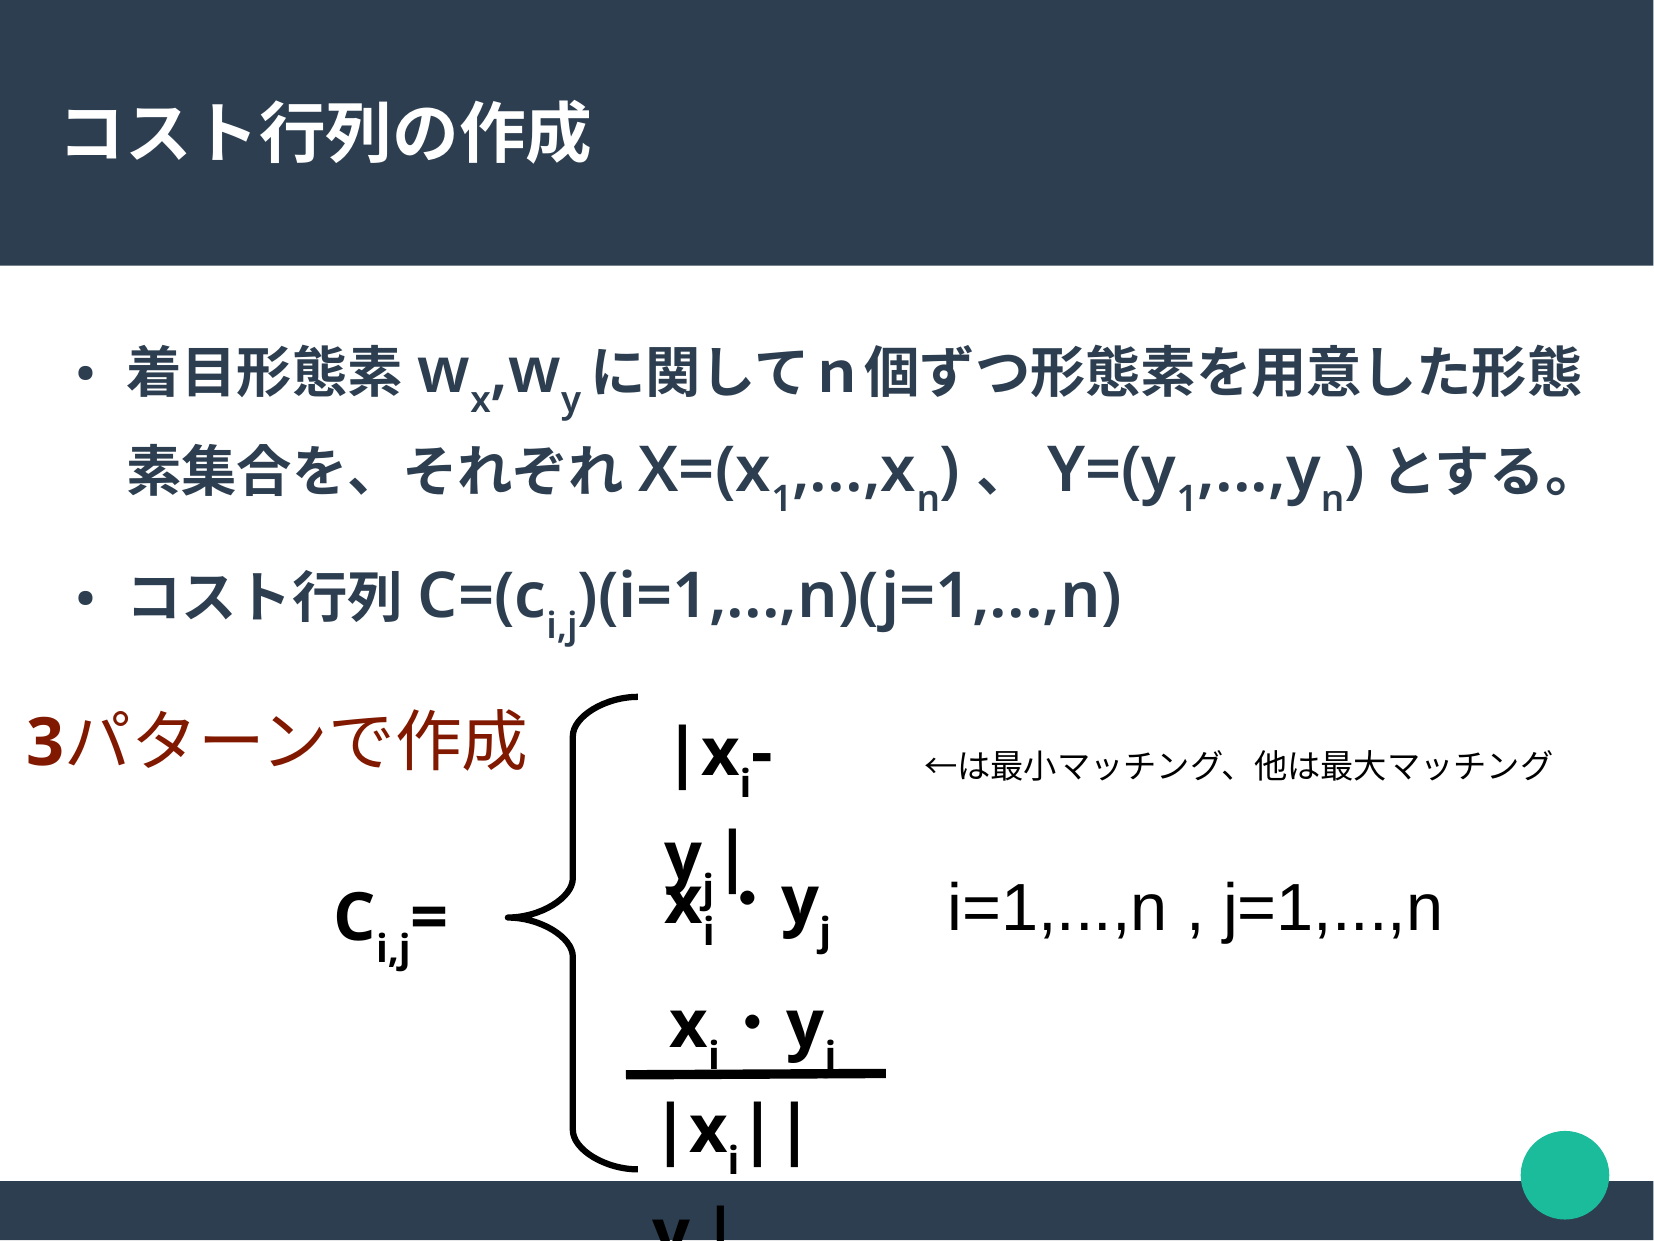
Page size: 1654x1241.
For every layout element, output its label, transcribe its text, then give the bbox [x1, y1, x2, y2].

text_box xi・yj [649, 838, 863, 952]
text_box i=1,...,n , j=1,...,n [897, 862, 1501, 957]
text_box ←は最小マッチング、他は最大マッチング [874, 732, 1571, 814]
title コスト行列の作成 [59, 49, 1595, 207]
text_box xi・yj [654, 962, 868, 1069]
text_box |xi-yj| [649, 696, 875, 810]
text_box Ci,j= [318, 862, 497, 976]
list 着目形態素wx,wyに関してｎ個ずつ形態素を用意した形態素集合を、それぞれX=(x1,...,xn)、Y=(y1,...,yn)とする。 コスト行列C=(ci,j)(i=1,...,n)(j=1,...,n) [59, 324, 1595, 674]
text_box 3パターンで作成 [11, 680, 603, 780]
text_box |xi||yj| [637, 1079, 886, 1187]
